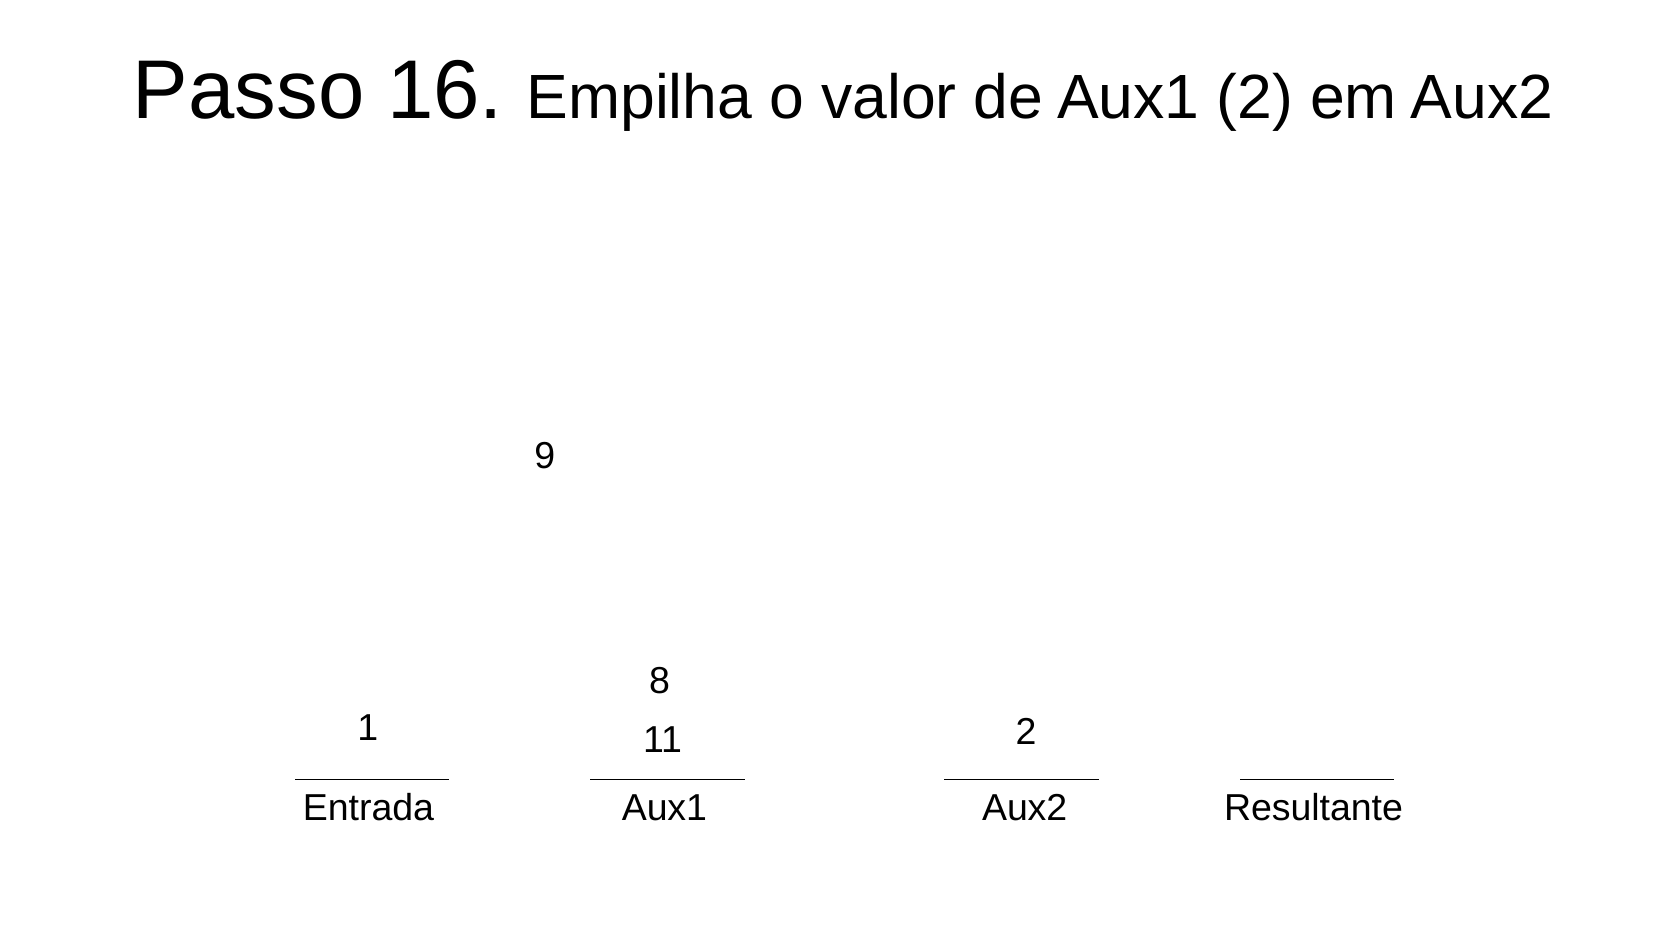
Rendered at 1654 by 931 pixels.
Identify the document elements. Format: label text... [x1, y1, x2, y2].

text_box Aux1 [607, 780, 723, 837]
text_box 2 [1000, 702, 1052, 760]
text_box 8 [634, 651, 703, 709]
text_box Resultante [1209, 779, 1418, 837]
text_box Passo 16. Empilha o valor de Aux1 (2) em Aux2 [118, 35, 1583, 353]
text_box Entrada [288, 779, 449, 837]
text_box Aux2 [967, 780, 1083, 837]
text_box 9 [519, 427, 571, 485]
text_box 11 [628, 710, 697, 768]
text_box 1 [342, 699, 393, 756]
